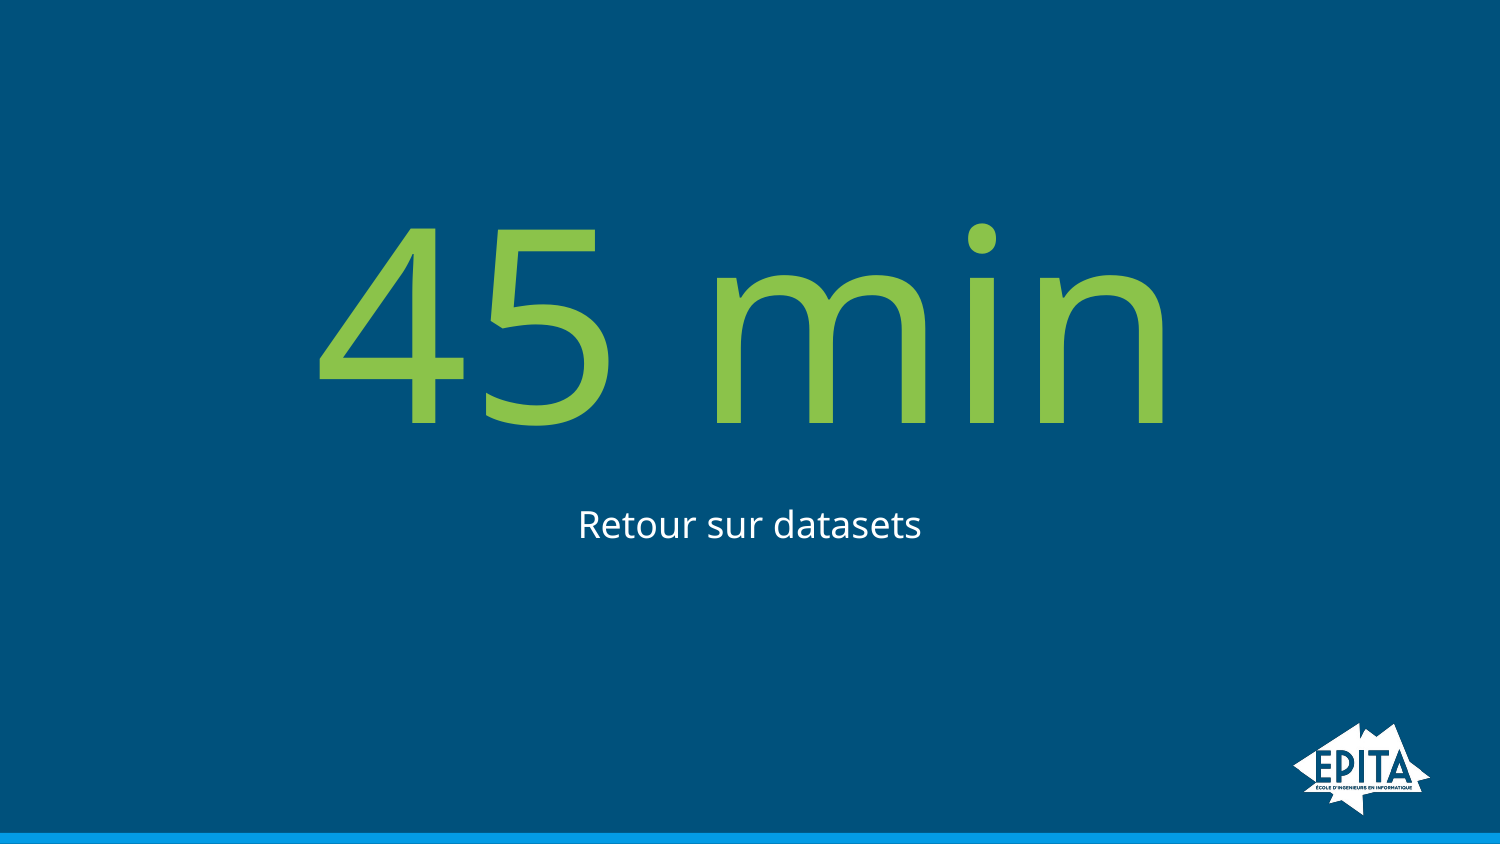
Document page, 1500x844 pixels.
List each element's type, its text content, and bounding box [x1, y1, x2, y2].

picture [1306, 725, 1428, 814]
picture [1295, 753, 1315, 780]
list Retour sur datasets [63, 478, 1437, 655]
title 45 min [63, 189, 1437, 442]
